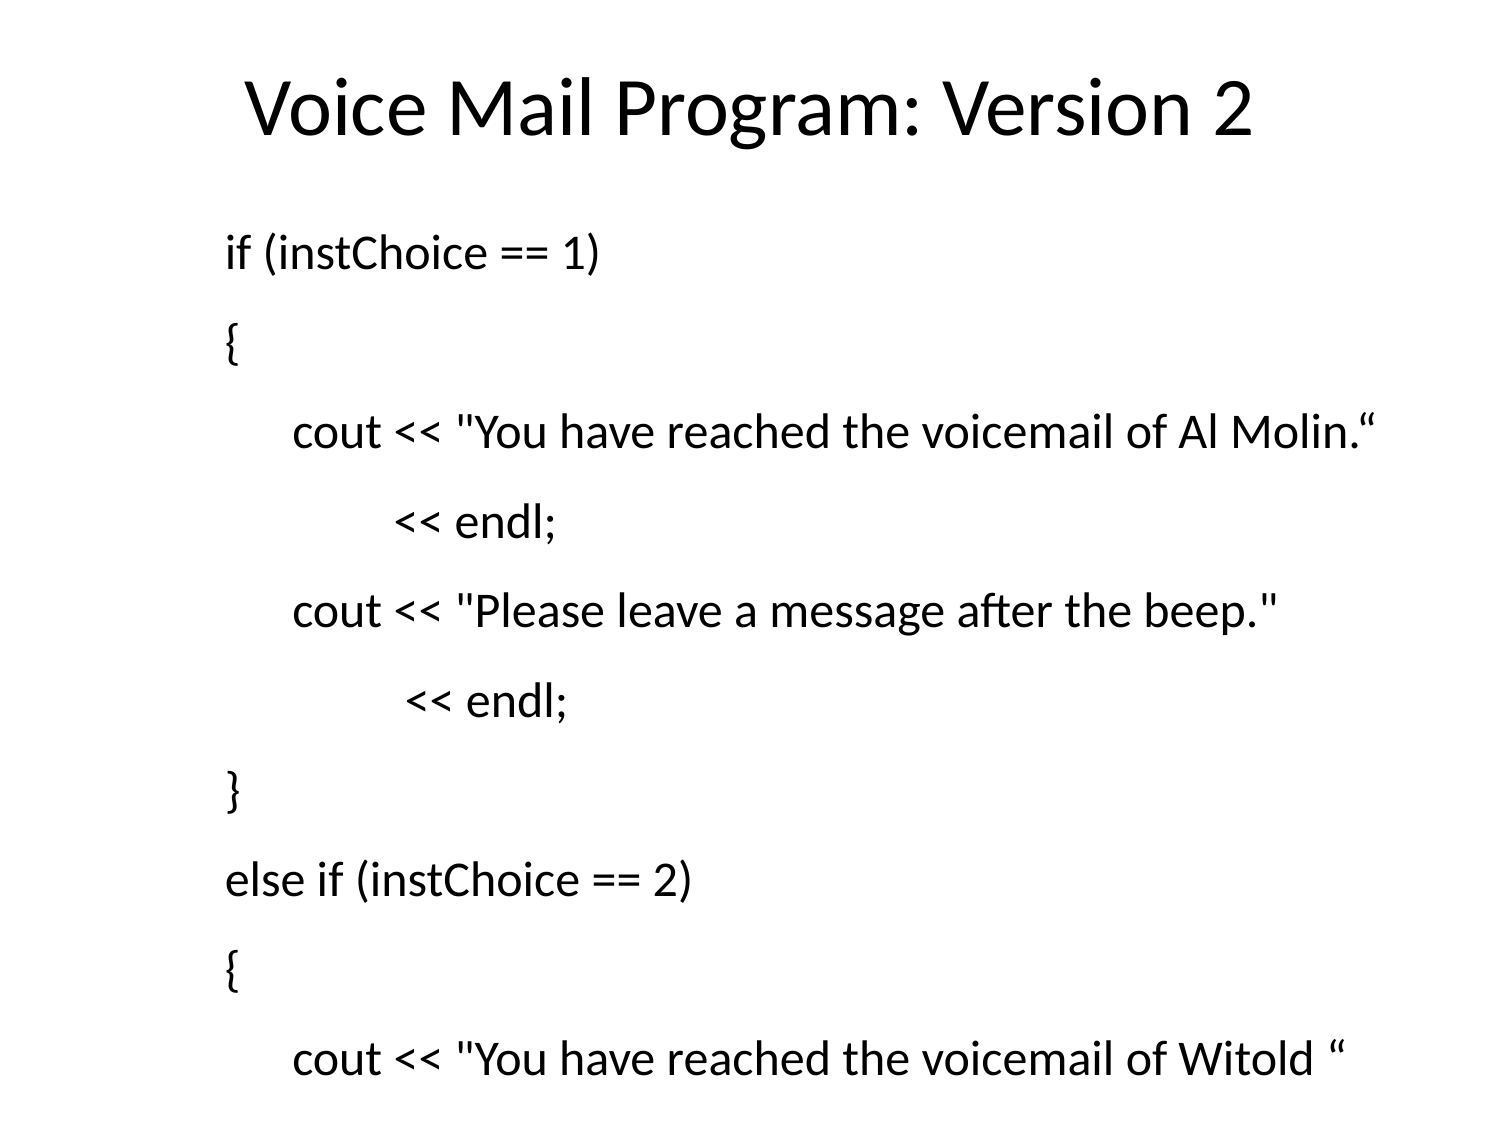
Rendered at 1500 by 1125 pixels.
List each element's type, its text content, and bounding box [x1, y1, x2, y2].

list if (instChoice == 1) { cout << "You have reached the voicemail of Al Molin.“ << endl; cout << "Please leave a message after the beep." << endl; } else if (instChoice == 2) { cout << "You have reached the voicemail of Witold “ << "Sieradzan." << endl; cout << "Please leave a message after the beep." << endl; } [75, 212, 1450, 1075]
title Voice Mail Program: Version 2 [75, 45, 1425, 212]
